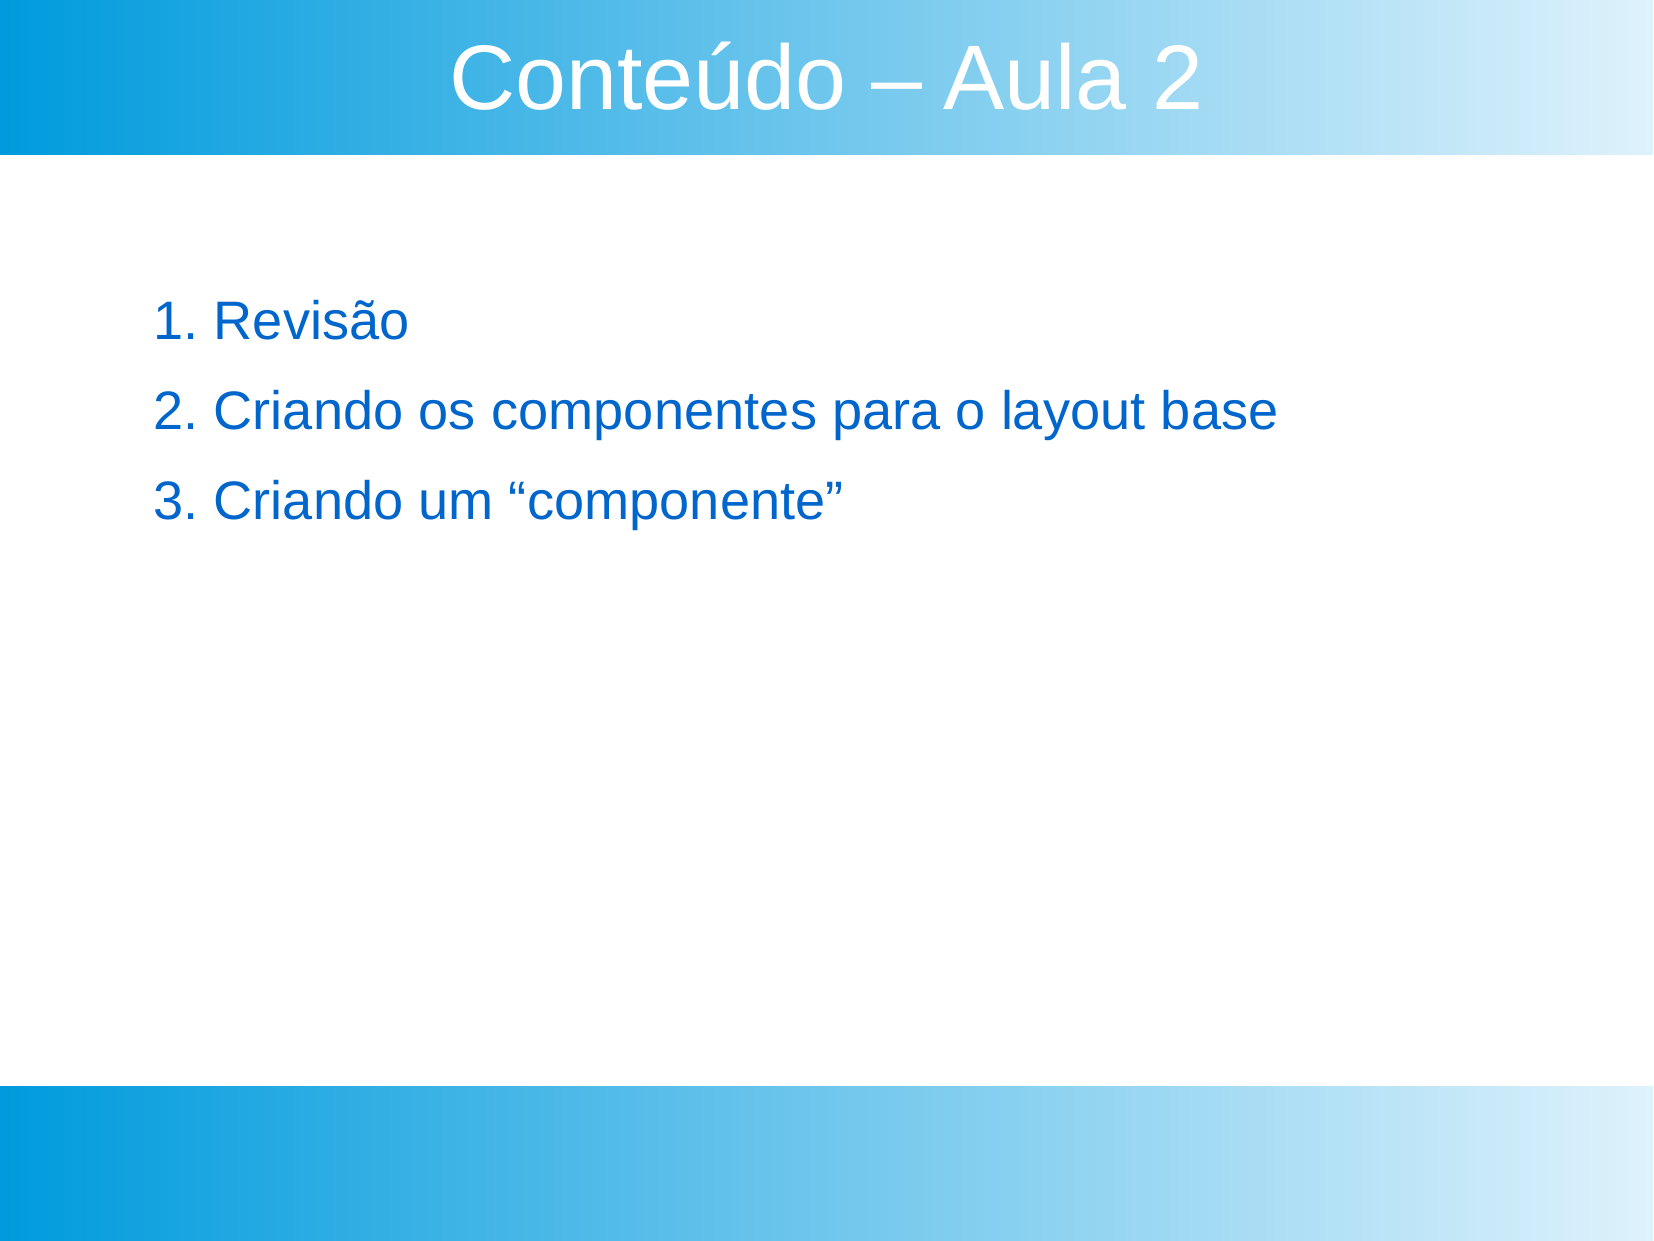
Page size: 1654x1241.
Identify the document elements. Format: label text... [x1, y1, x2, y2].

title Conteúdo – Aula 2 [82, 25, 1571, 131]
list 1. Revisão 2. Criando os componentes para o layout base 3. Criando um “componente” [82, 290, 1571, 1010]
